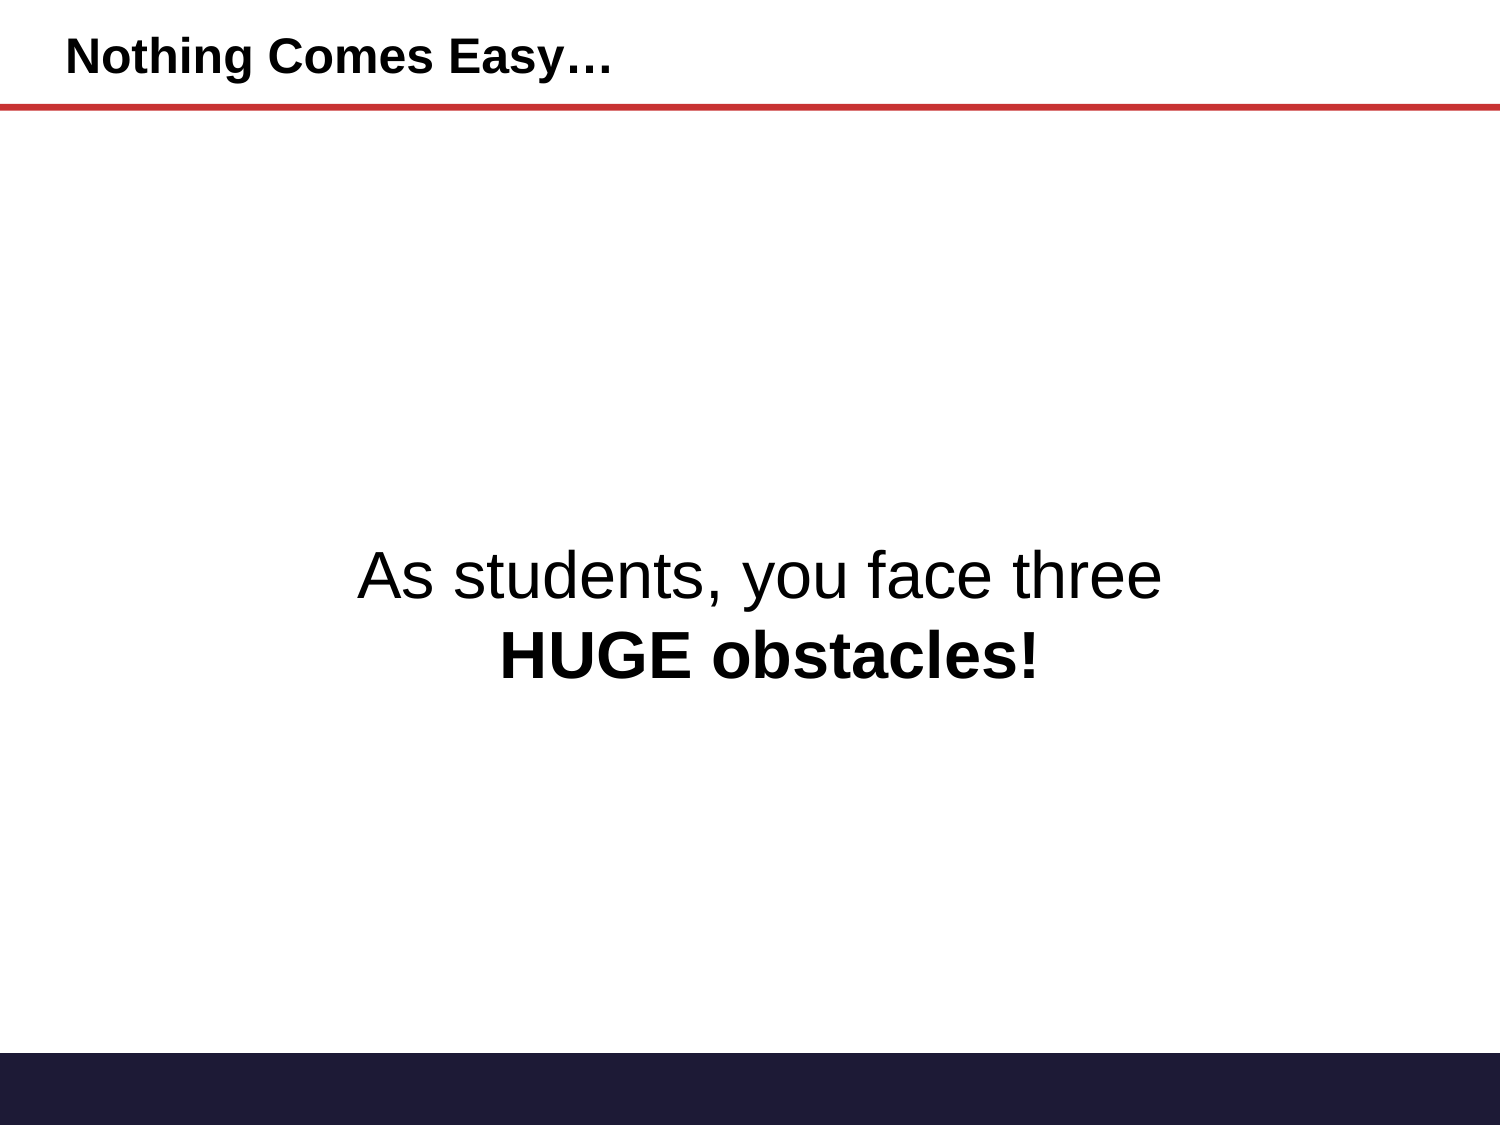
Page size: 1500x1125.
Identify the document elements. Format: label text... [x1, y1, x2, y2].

title Nothing Comes Easy… [50, 0, 948, 108]
text_box As students, you face three HUGE obstacles! [47, 125, 1456, 1050]
